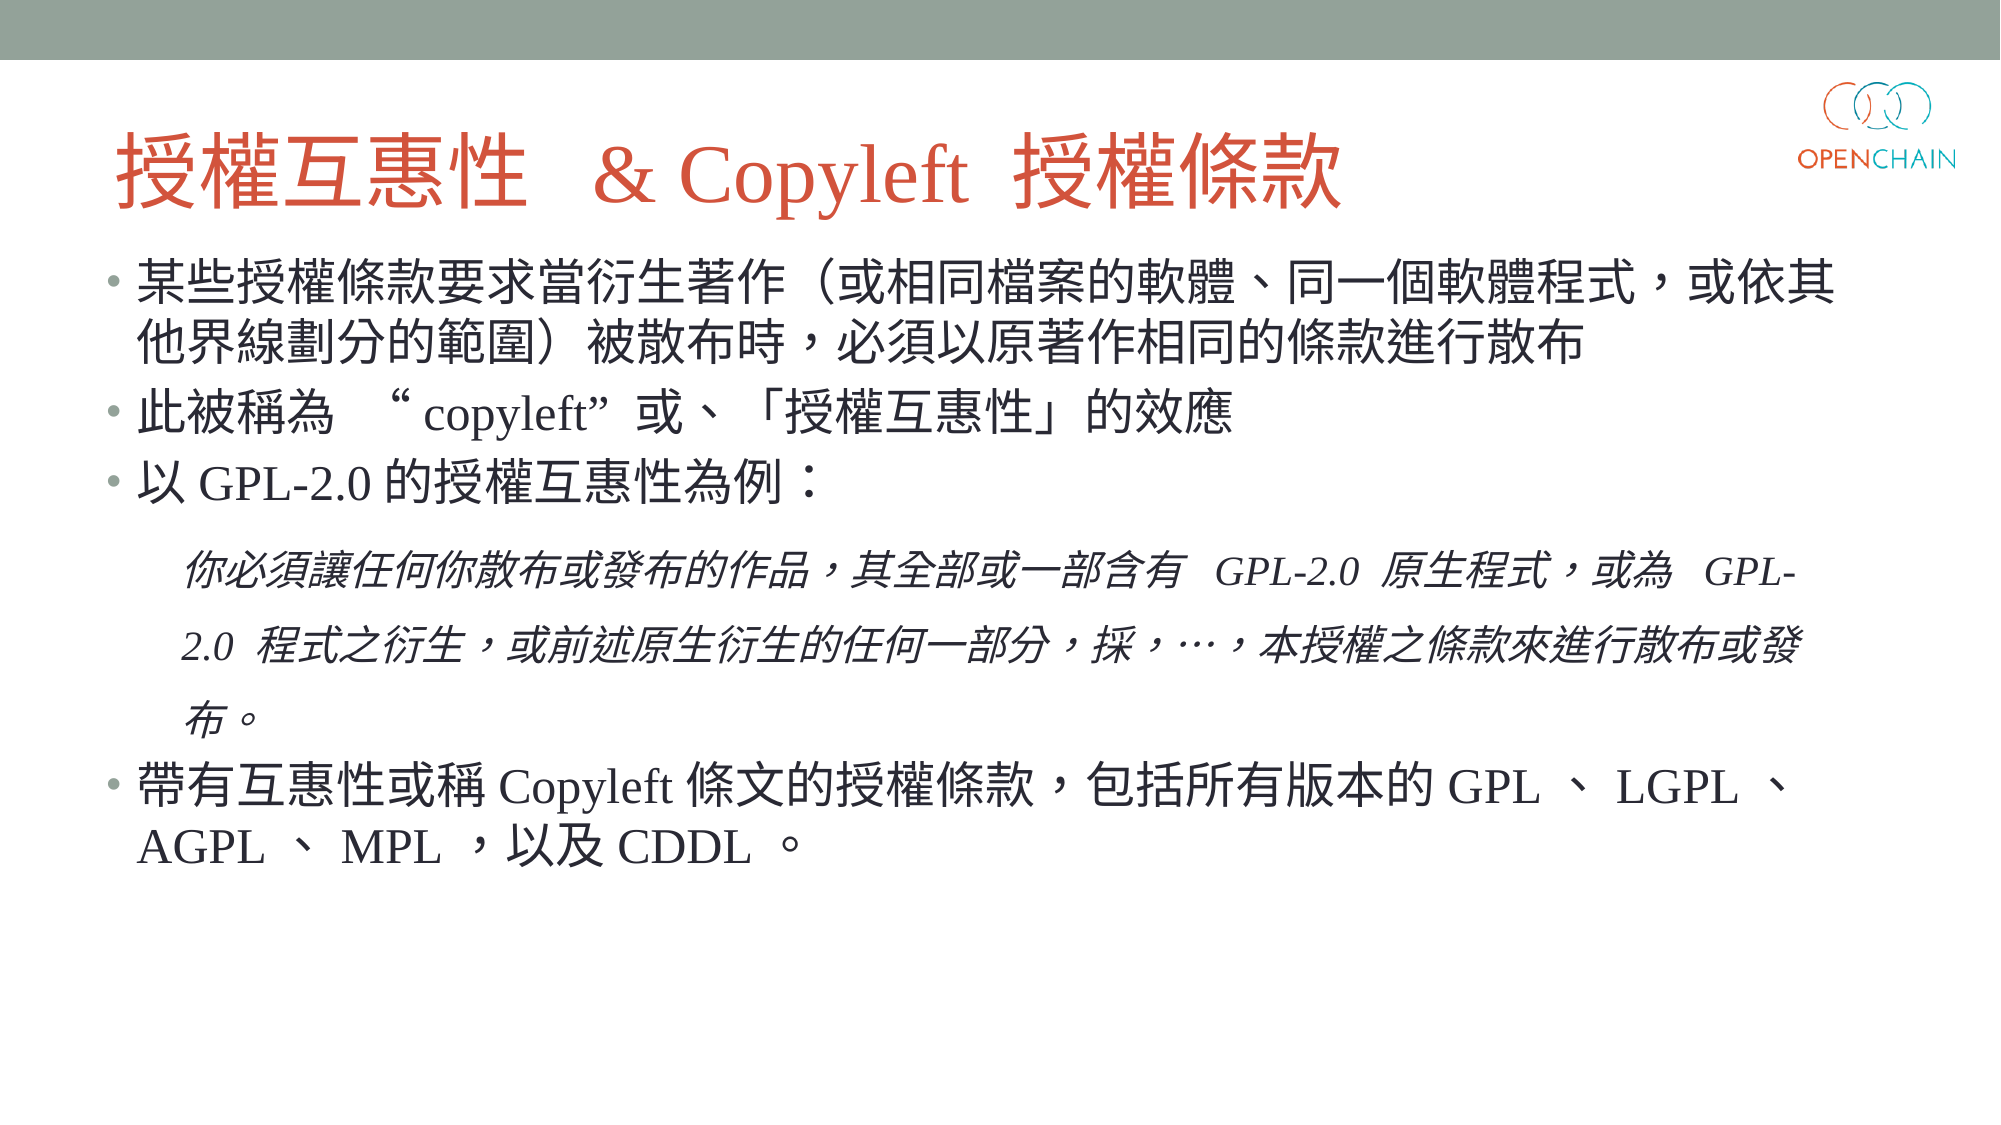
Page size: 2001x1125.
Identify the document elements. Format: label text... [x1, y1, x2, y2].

title 授權互惠性 & Copyleft 授權條款 [99, 87, 1900, 250]
picture [1798, 82, 1955, 169]
list 某些授權條款要求當衍生著作（或相同檔案的軟體、同一個軟體程式，或依其他界線劃分的範圍）被散布時，必須以原著作相同的條款進行散布 此被稱為 “copyleft” 或、「授權互惠性」的效應 以GPL-2.0的授權互惠性為例： 你必須讓任何你散布或發布的作品，其全部或一部含有 GPL-2.0 原生程式，或為 GPL-2.0 程式之衍生，或前述原生衍生的任何一部分，採，…，本授權之條款來進行散布或發布。 帶有互惠性或稱Copyleft條文的授權條款，包括所有版本的GPL、LGPL、AGPL、MPL，以及CDDL。 [91, 243, 1863, 1093]
